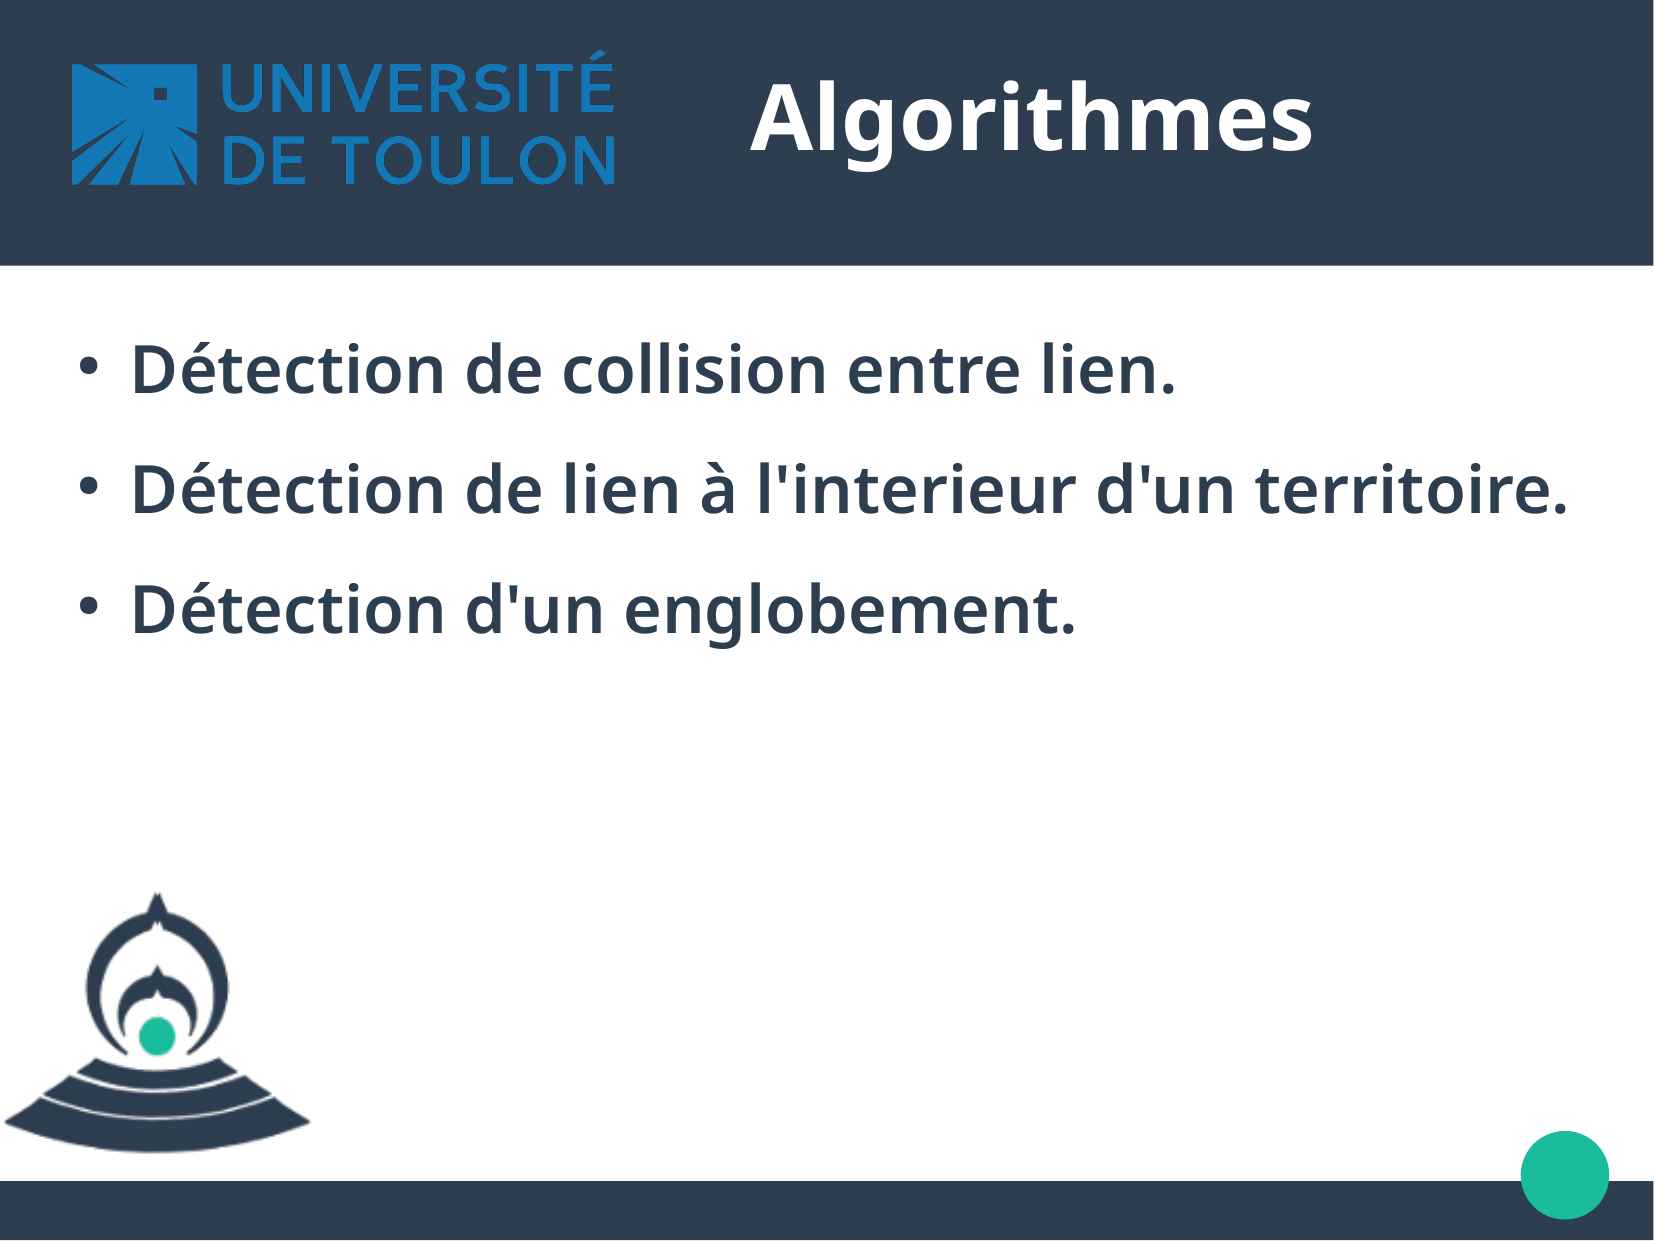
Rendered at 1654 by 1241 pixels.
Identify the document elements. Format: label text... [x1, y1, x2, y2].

picture [2, 884, 316, 1160]
list Détection de collision entre lien. Détection de lien à l'interieur d'un territoire. Détection d'un englobement. [59, 321, 1595, 1149]
text_box Algorithmes [735, 45, 1606, 254]
picture [72, 49, 614, 185]
